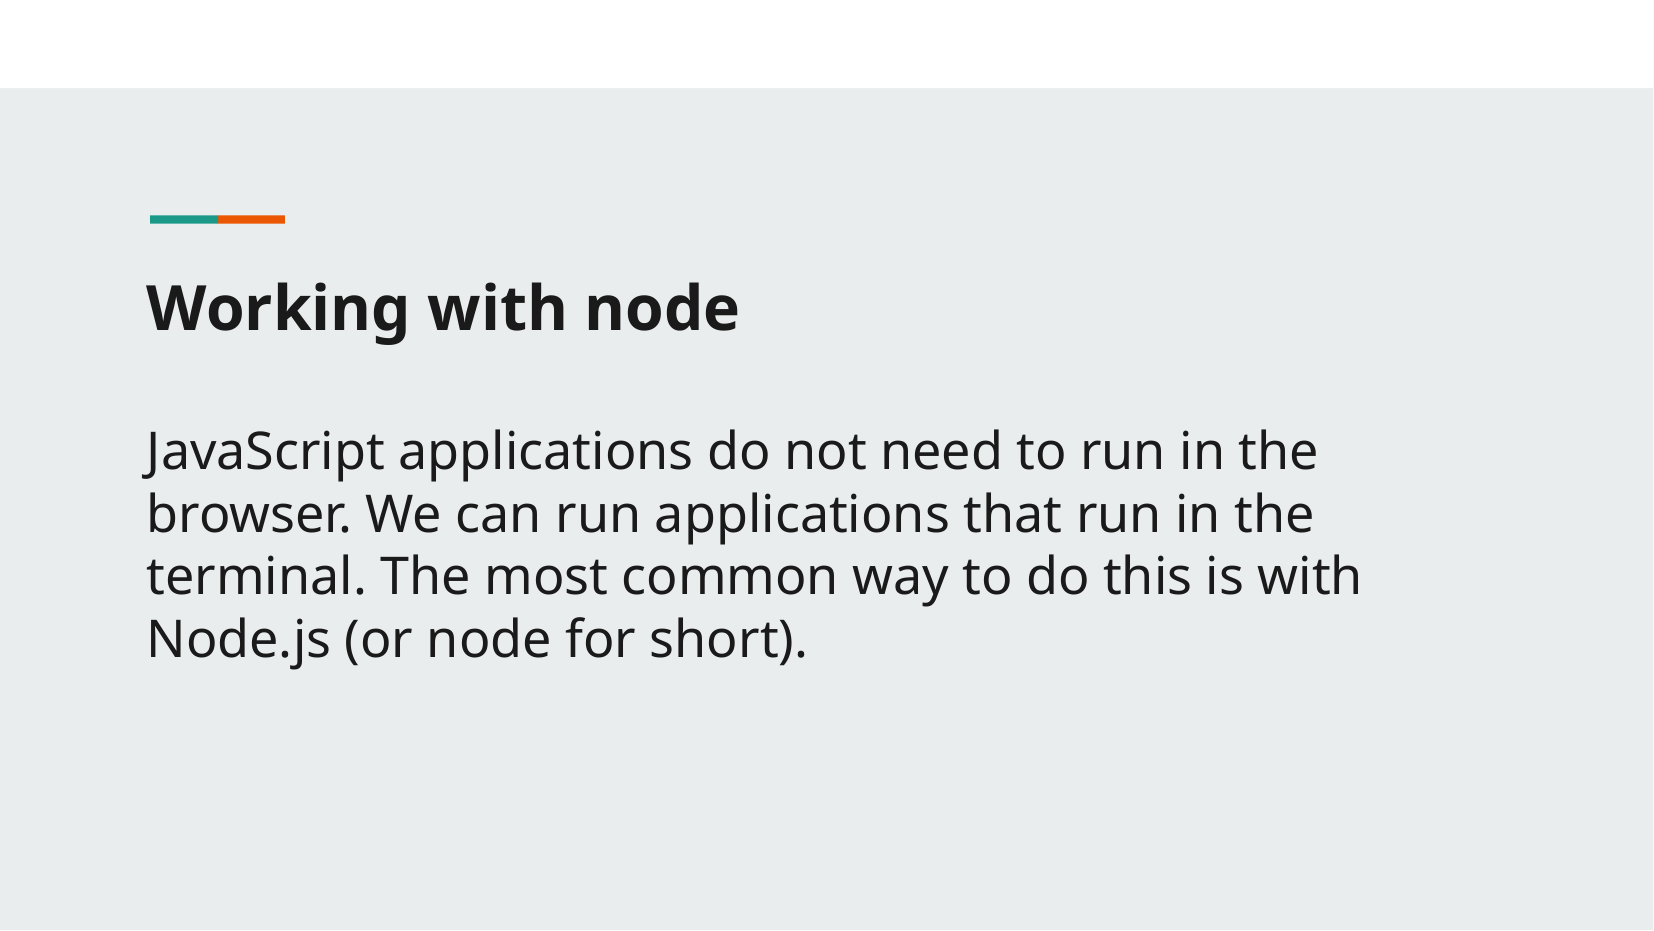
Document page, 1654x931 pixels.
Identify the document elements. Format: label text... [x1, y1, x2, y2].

title Working with node JavaScript applications do not need to run in the browser. We can run applications that run in the terminal. The most common way to do this is with Node.js (or node for short). [131, 252, 1523, 554]
